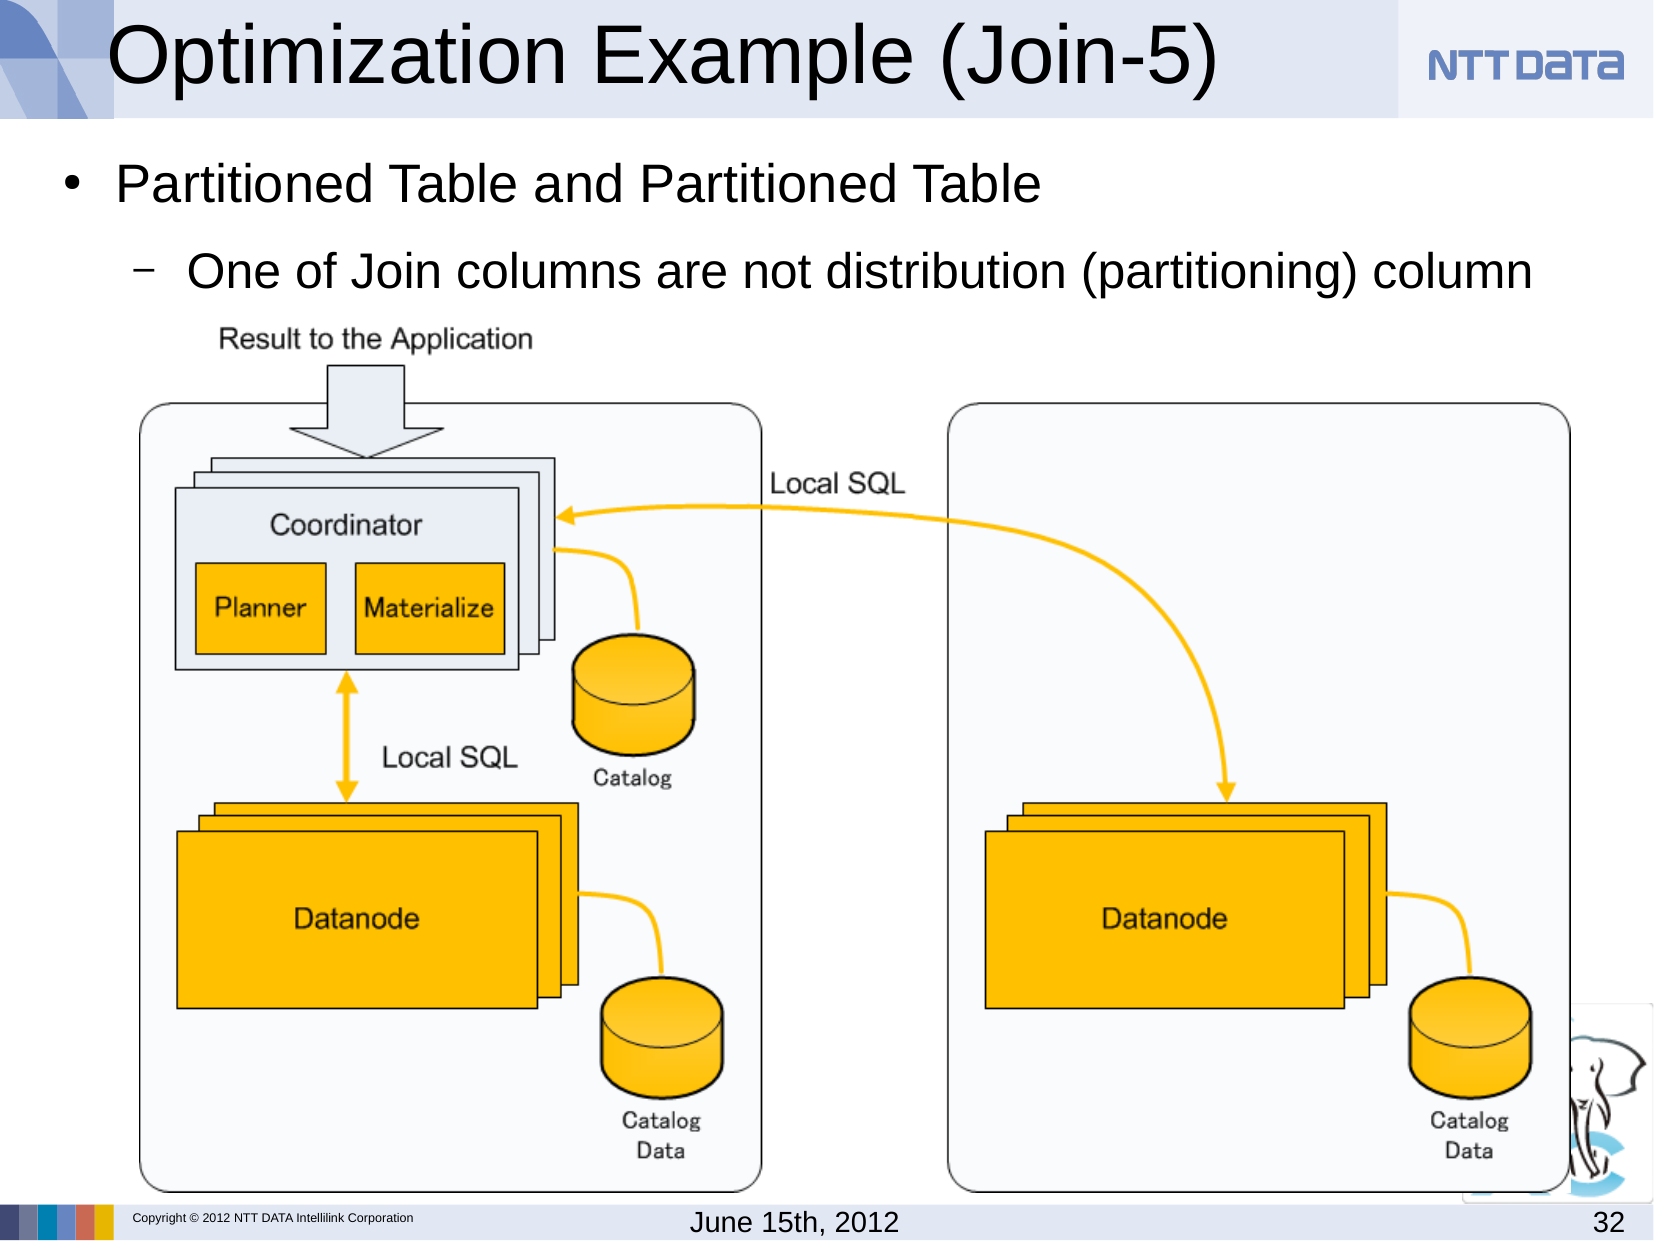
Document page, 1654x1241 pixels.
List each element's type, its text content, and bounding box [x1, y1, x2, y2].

picture [139, 318, 1654, 1204]
picture [1429, 50, 1624, 80]
title Optimization Example (Join-5) [106, 7, 1399, 101]
list Partitioned Table and Partitioned Table One of Join columns are not distribution (partitioning) column [44, 153, 1619, 1182]
picture [0, 0, 114, 119]
